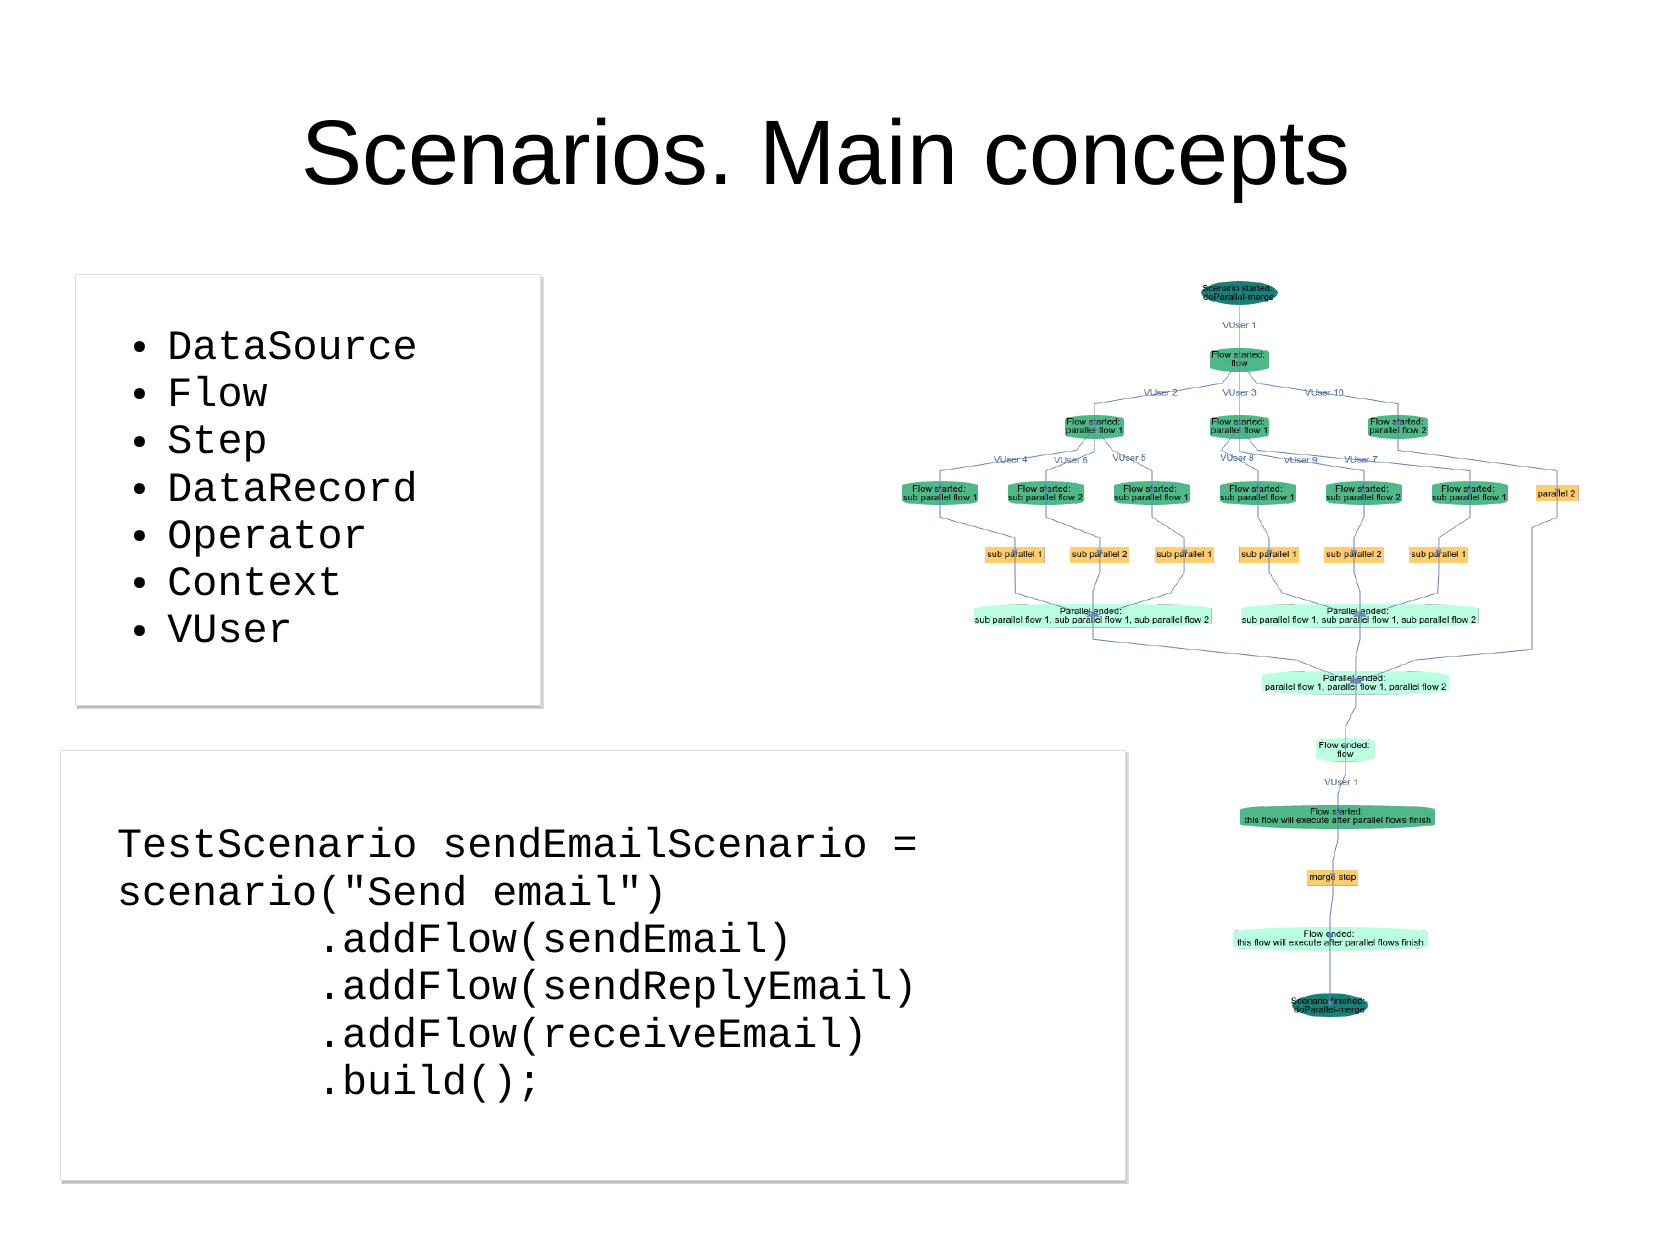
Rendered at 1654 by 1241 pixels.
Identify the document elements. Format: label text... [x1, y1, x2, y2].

picture [900, 279, 1579, 1021]
subtitle DataSource Flow Step DataRecord Operator Context VUser [75, 274, 541, 706]
title Scenarios. Main concepts [82, 49, 1571, 257]
text_box TestScenario sendEmailScenario = scenario("Send email") .addFlow(sendEmail) .addFlow(sendReplyEmail) .addFlow(receiveEmail) .build(); [60, 750, 1126, 1181]
